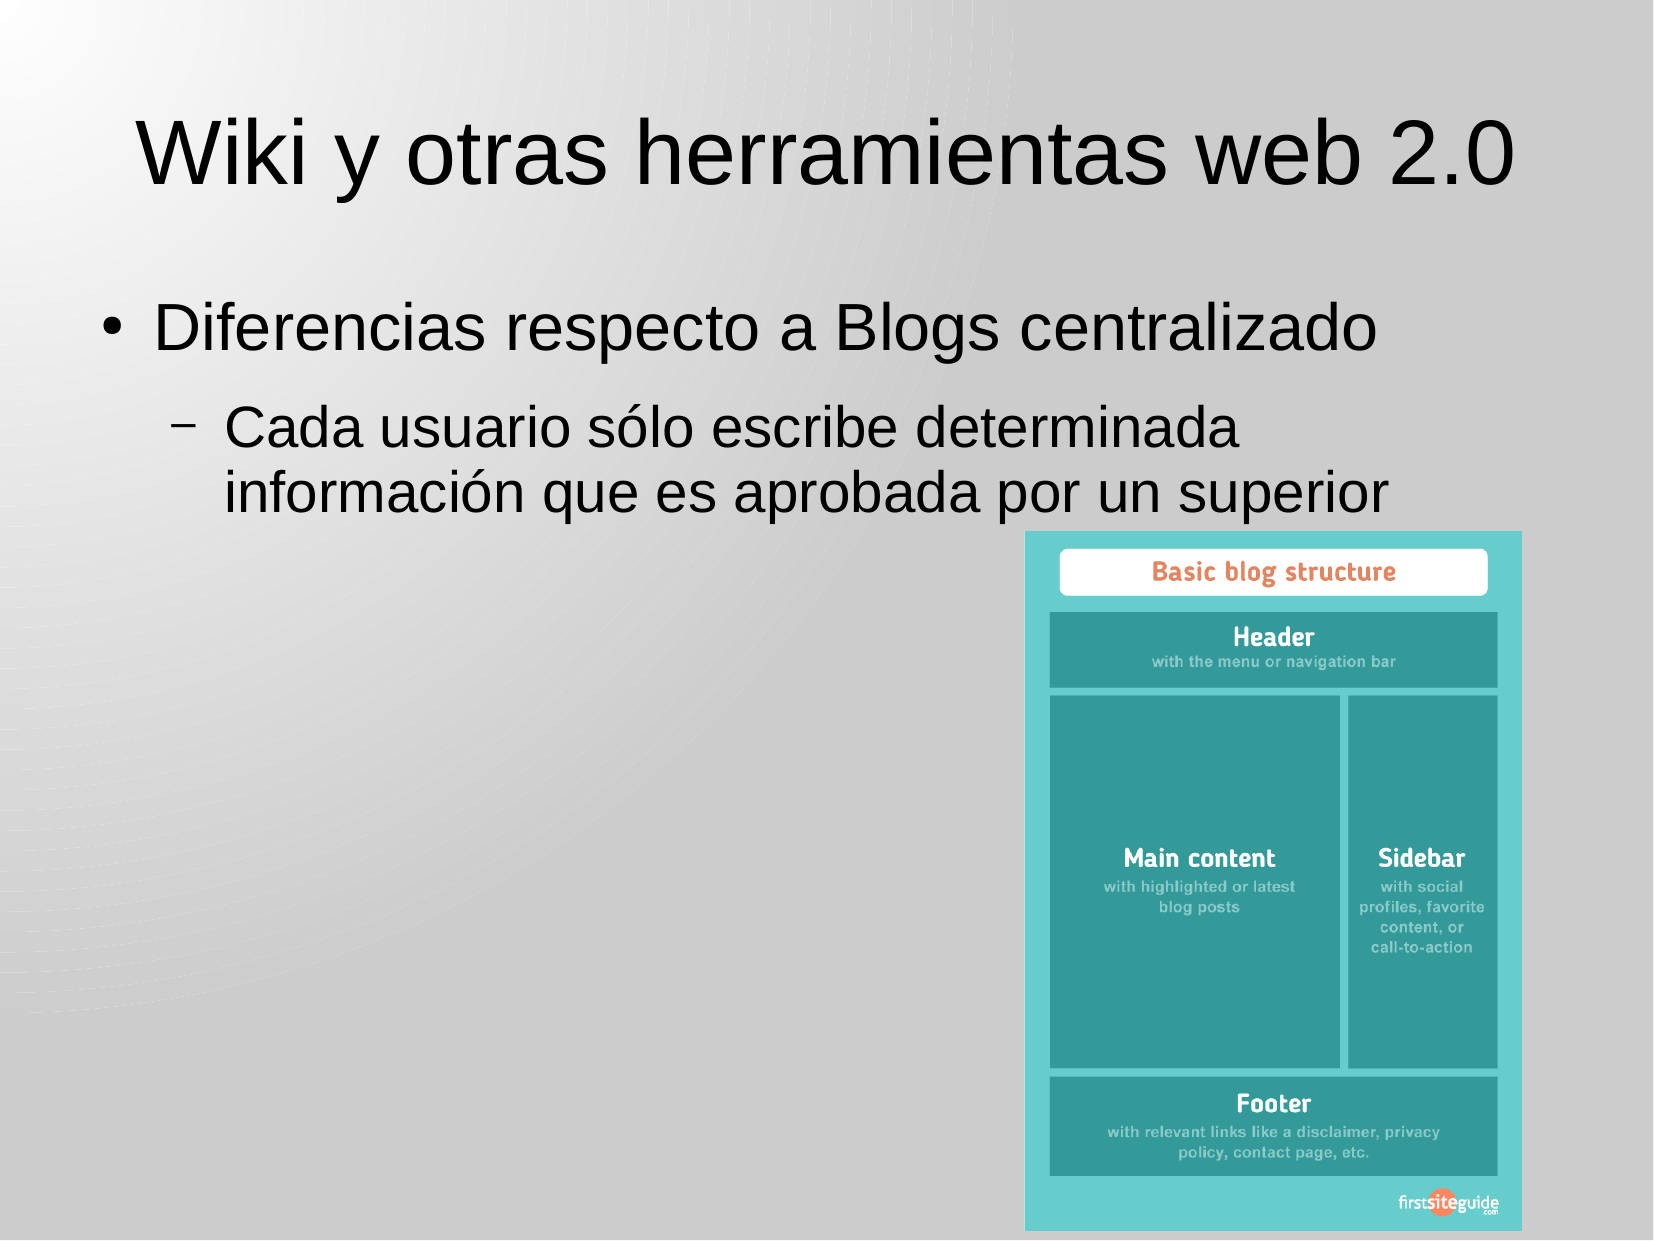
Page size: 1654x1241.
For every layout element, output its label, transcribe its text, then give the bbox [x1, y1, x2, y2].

list Diferencias respecto a Blogs centralizado Cada usuario sólo escribe determinada información que es aprobada por un superior [82, 290, 1538, 1109]
title Wiki y otras herramientas web 2.0 [82, 49, 1571, 257]
picture [1024, 531, 1522, 1231]
